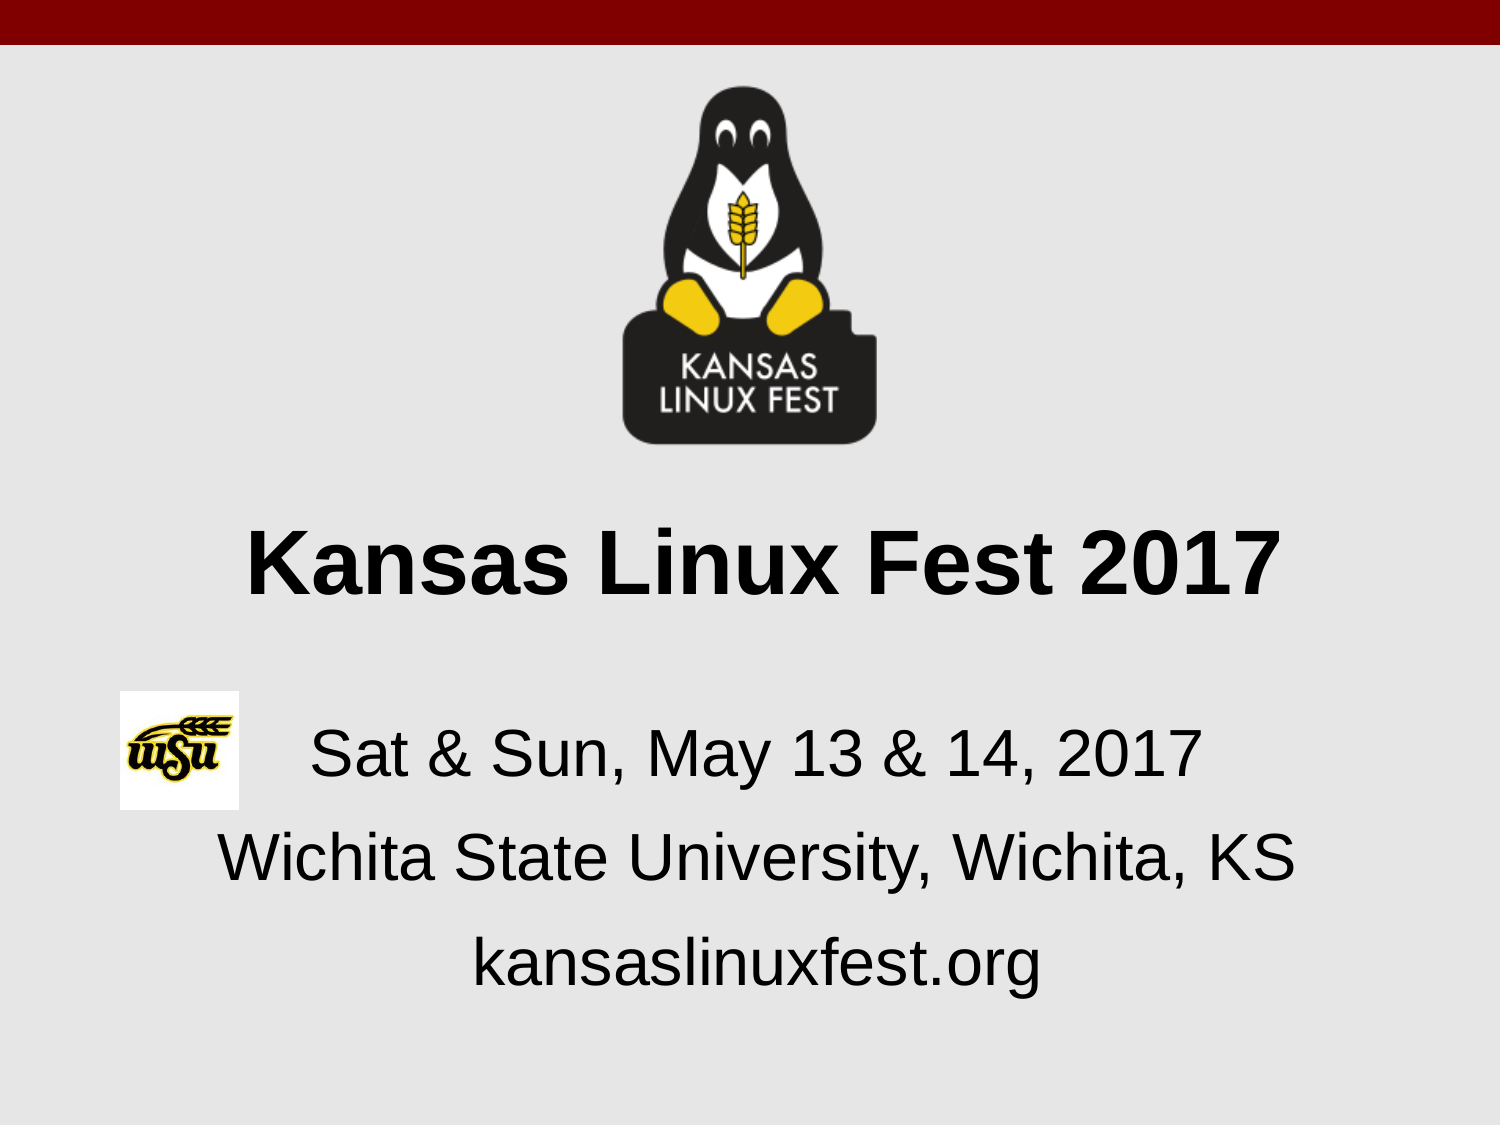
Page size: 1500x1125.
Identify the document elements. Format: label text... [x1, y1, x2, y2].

title Kansas Linux Fest 2017 [90, 459, 1440, 625]
text_box [75, 44, 1426, 248]
text_box Sat & Sun, May 13 & 14, 2017 Wichita State University, Wichita, KS kansaslinuxfest.org [75, 625, 1440, 1090]
picture [120, 691, 239, 811]
picture [554, 69, 946, 460]
